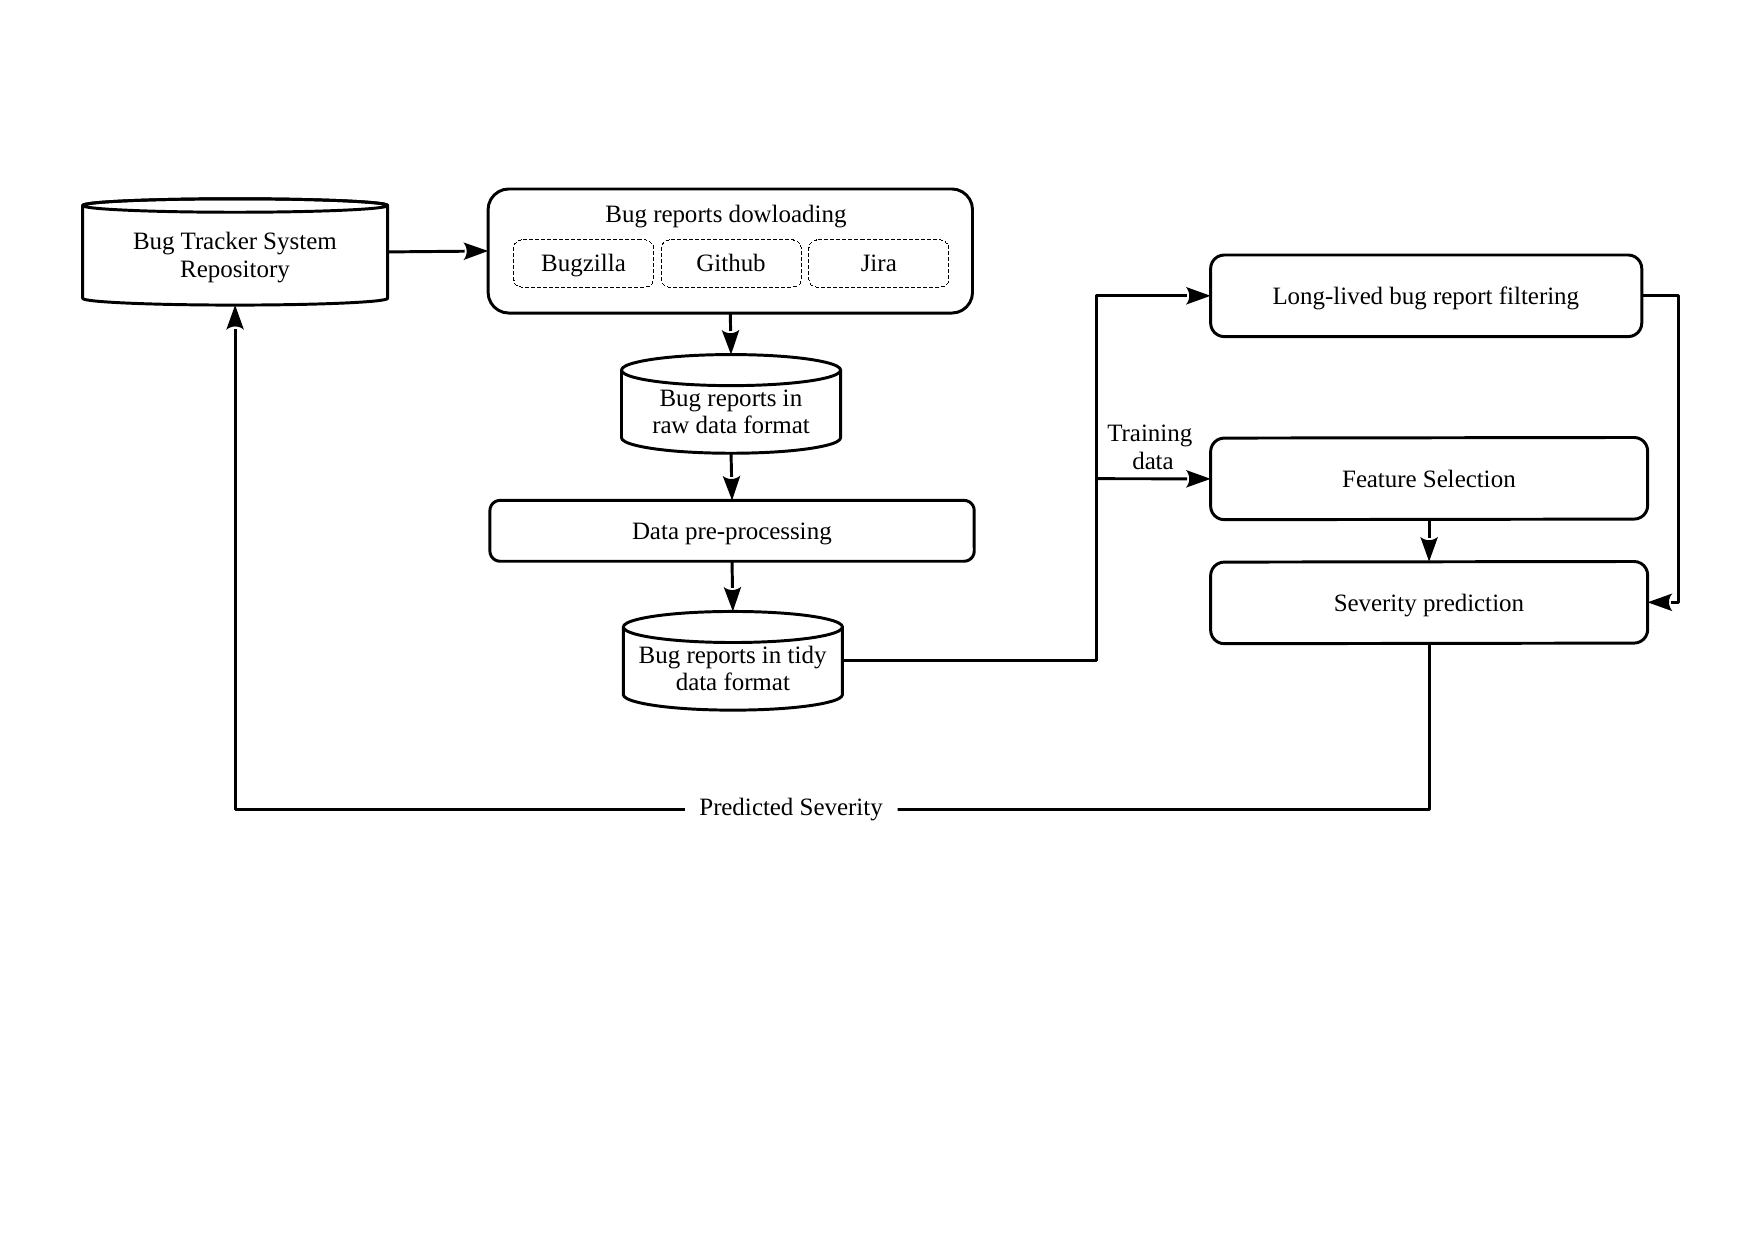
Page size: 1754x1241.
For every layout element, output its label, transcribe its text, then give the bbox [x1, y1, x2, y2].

text_box Feature Selection [1210, 437, 1648, 520]
text_box [488, 188, 973, 314]
text_box Data pre-processing [489, 500, 975, 562]
text_box Predicted Severity [685, 783, 898, 831]
text_box Bug reports dowloading [590, 192, 863, 237]
text_box Bug Tracker System Repository [82, 206, 388, 306]
text_box Github [661, 239, 802, 288]
text_box Jira [808, 239, 949, 288]
text_box Bug reports in raw data format [621, 354, 841, 454]
text_box Severity prediction [1210, 561, 1648, 644]
text_box Bugzilla [513, 239, 654, 288]
text_box Bug reports in tidy data format [623, 611, 843, 711]
text_box Training data [1092, 411, 1220, 491]
text_box Long-lived bug report filtering [1210, 255, 1642, 337]
